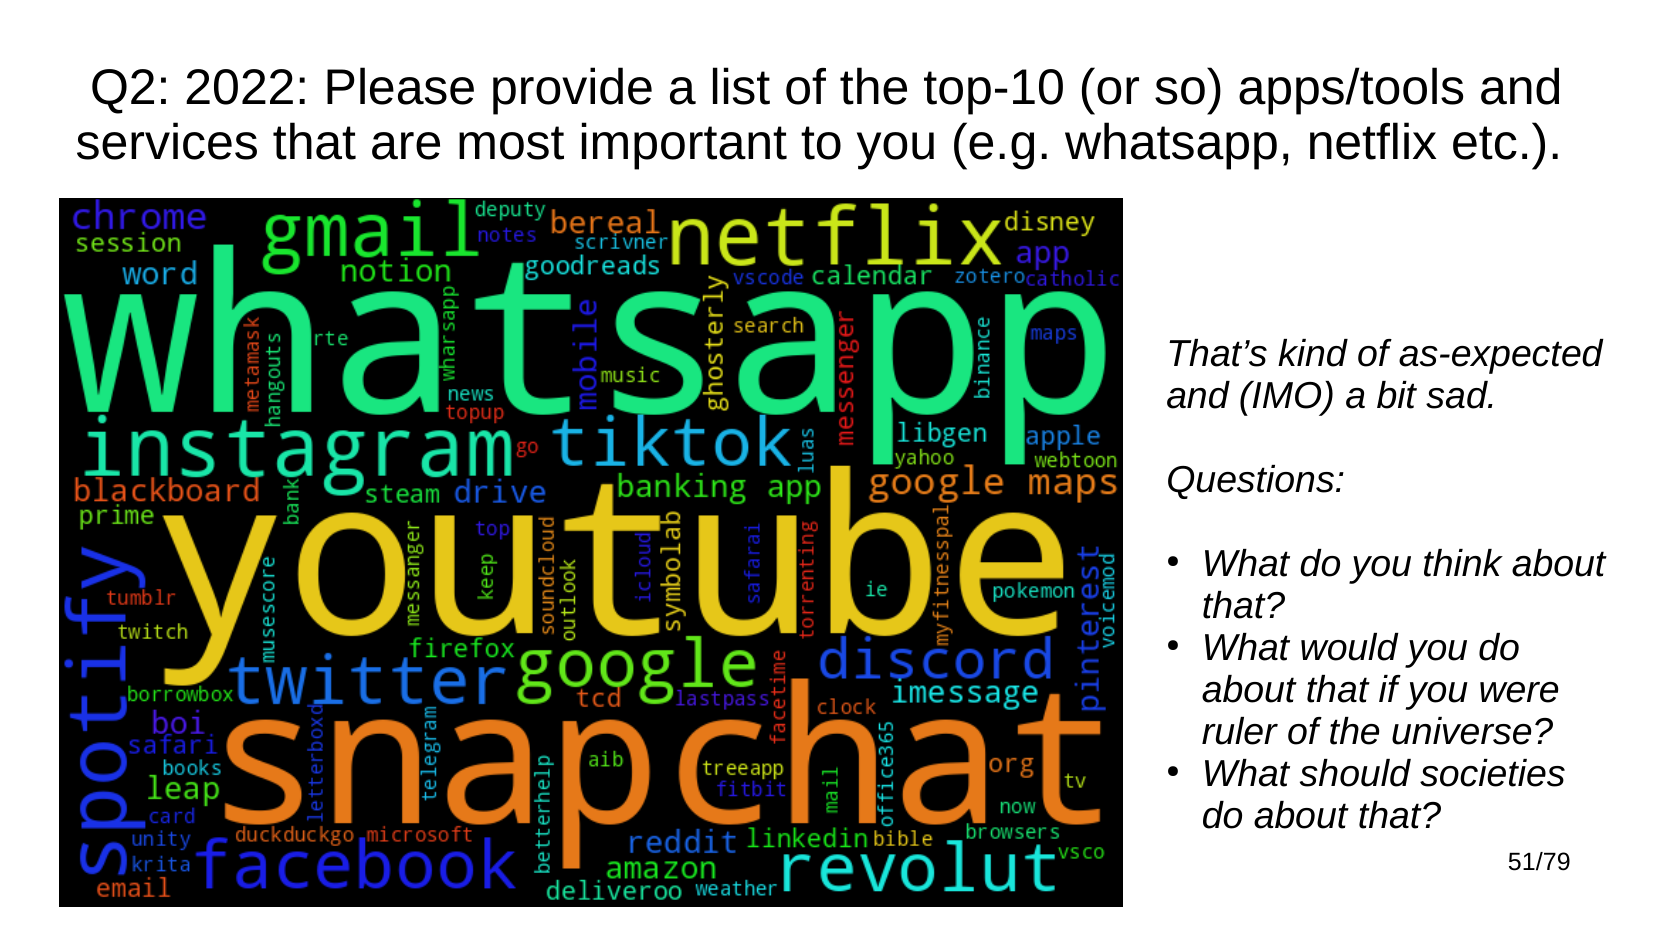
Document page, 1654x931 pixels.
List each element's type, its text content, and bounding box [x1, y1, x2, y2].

text_box That’s kind of as-expected and (IMO) a bit sad. Questions: What do you think about that? What would you do about that if you were ruler of the universe? What should societies do about that? [1151, 324, 1625, 886]
title Q2: 2022: Please provide a list of the top-10 (or so) apps/tools and services that are most important to you (e.g. whatsapp, netflix etc.). [29, 31, 1625, 199]
picture [59, 198, 1123, 908]
